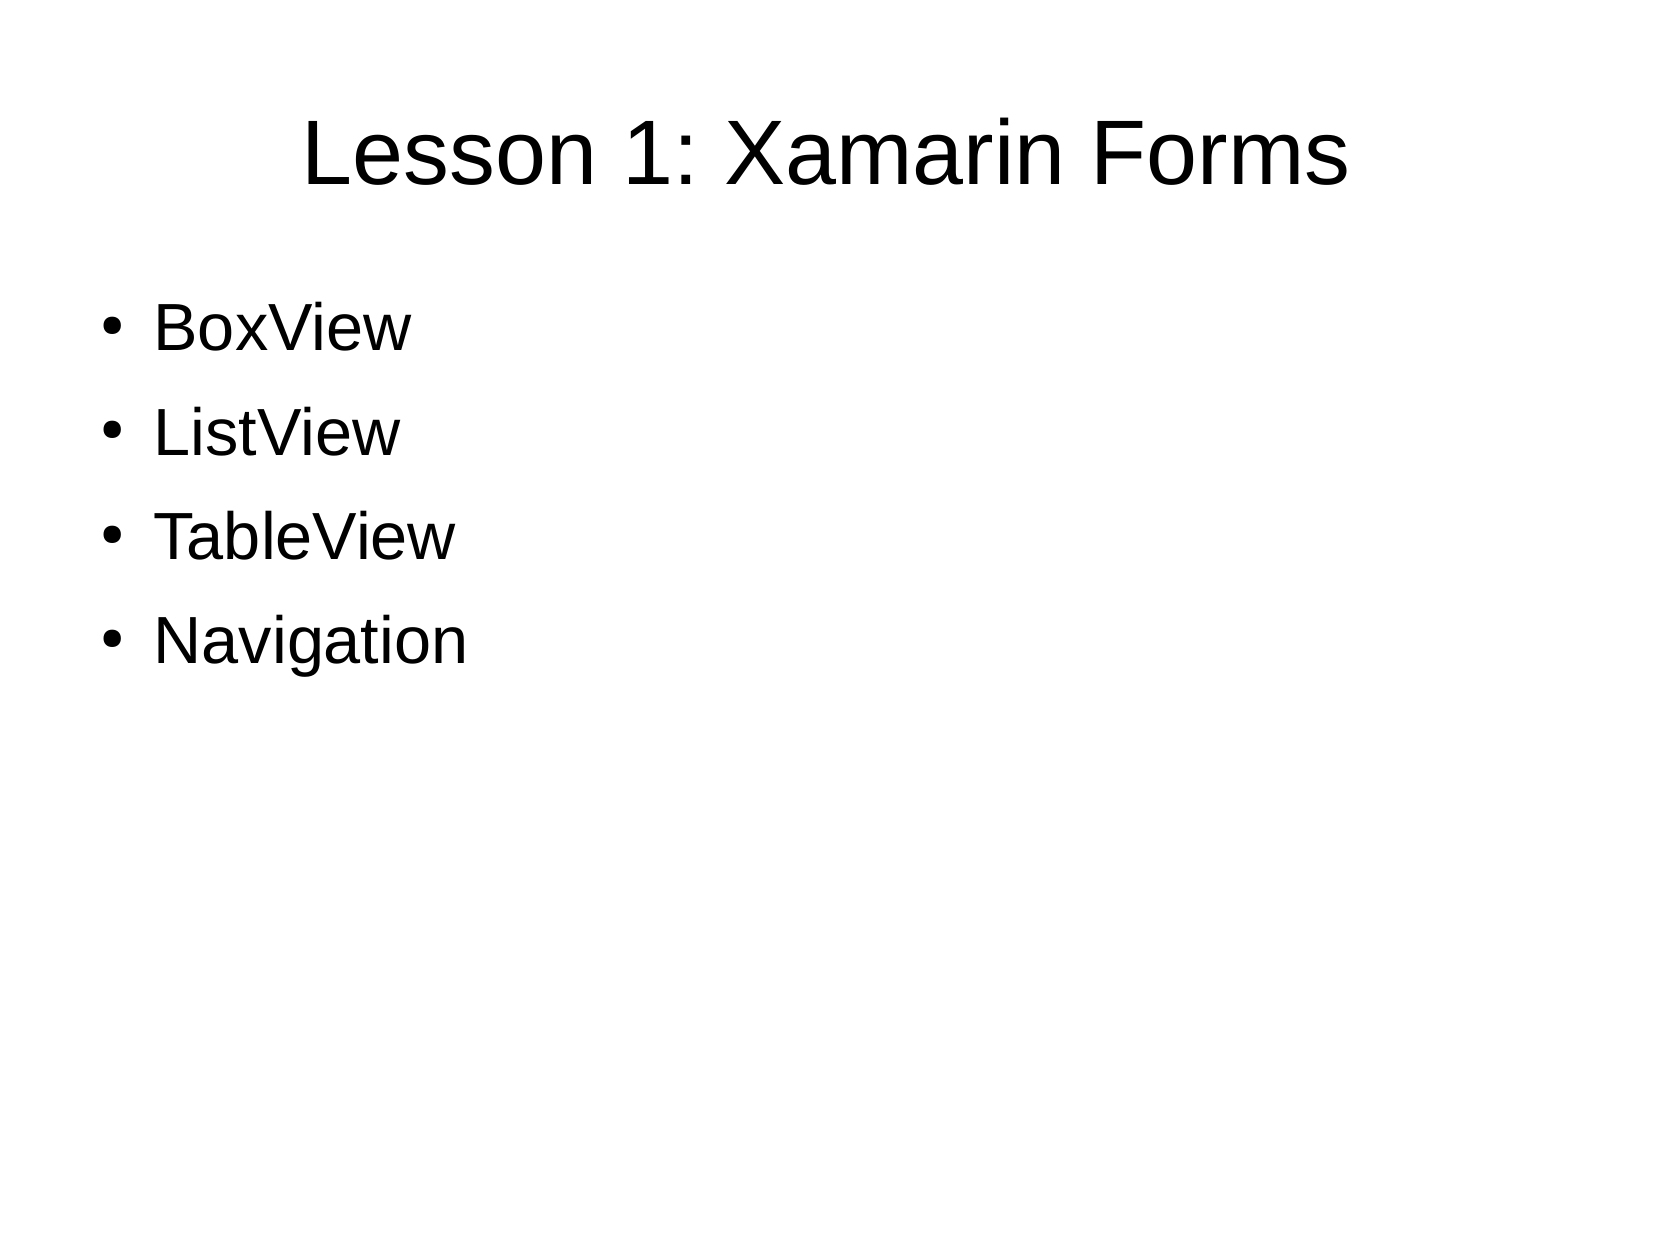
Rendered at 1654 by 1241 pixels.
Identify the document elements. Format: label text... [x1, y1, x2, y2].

title Lesson 1: Xamarin Forms [82, 49, 1571, 257]
list BoxView ListView TableView Navigation [82, 290, 1571, 1010]
